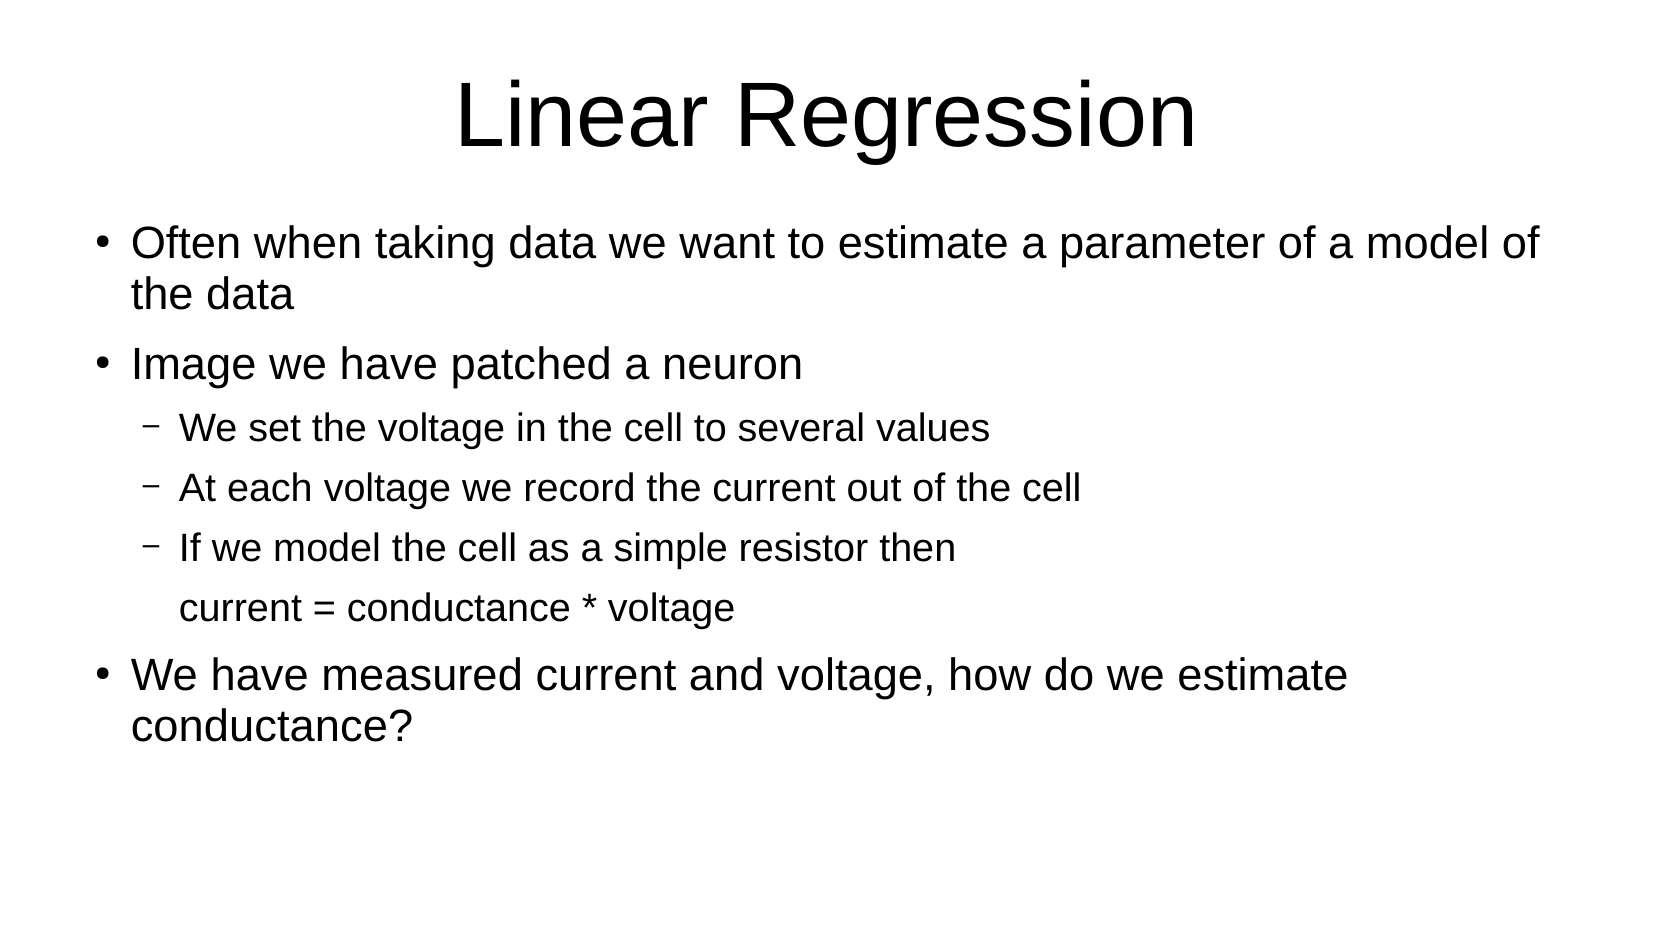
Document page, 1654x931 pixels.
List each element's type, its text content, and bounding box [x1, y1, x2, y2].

title Linear Regression [82, 37, 1571, 193]
list Often when taking data we want to estimate a parameter of a model of the data Image we have patched a neuron We set the voltage in the cell to several values At each voltage we record the current out of the cell If we model the cell as a simple resistor then current = conductance * voltage We have measured current and voltage, how do we estimate conductance? [82, 217, 1571, 758]
